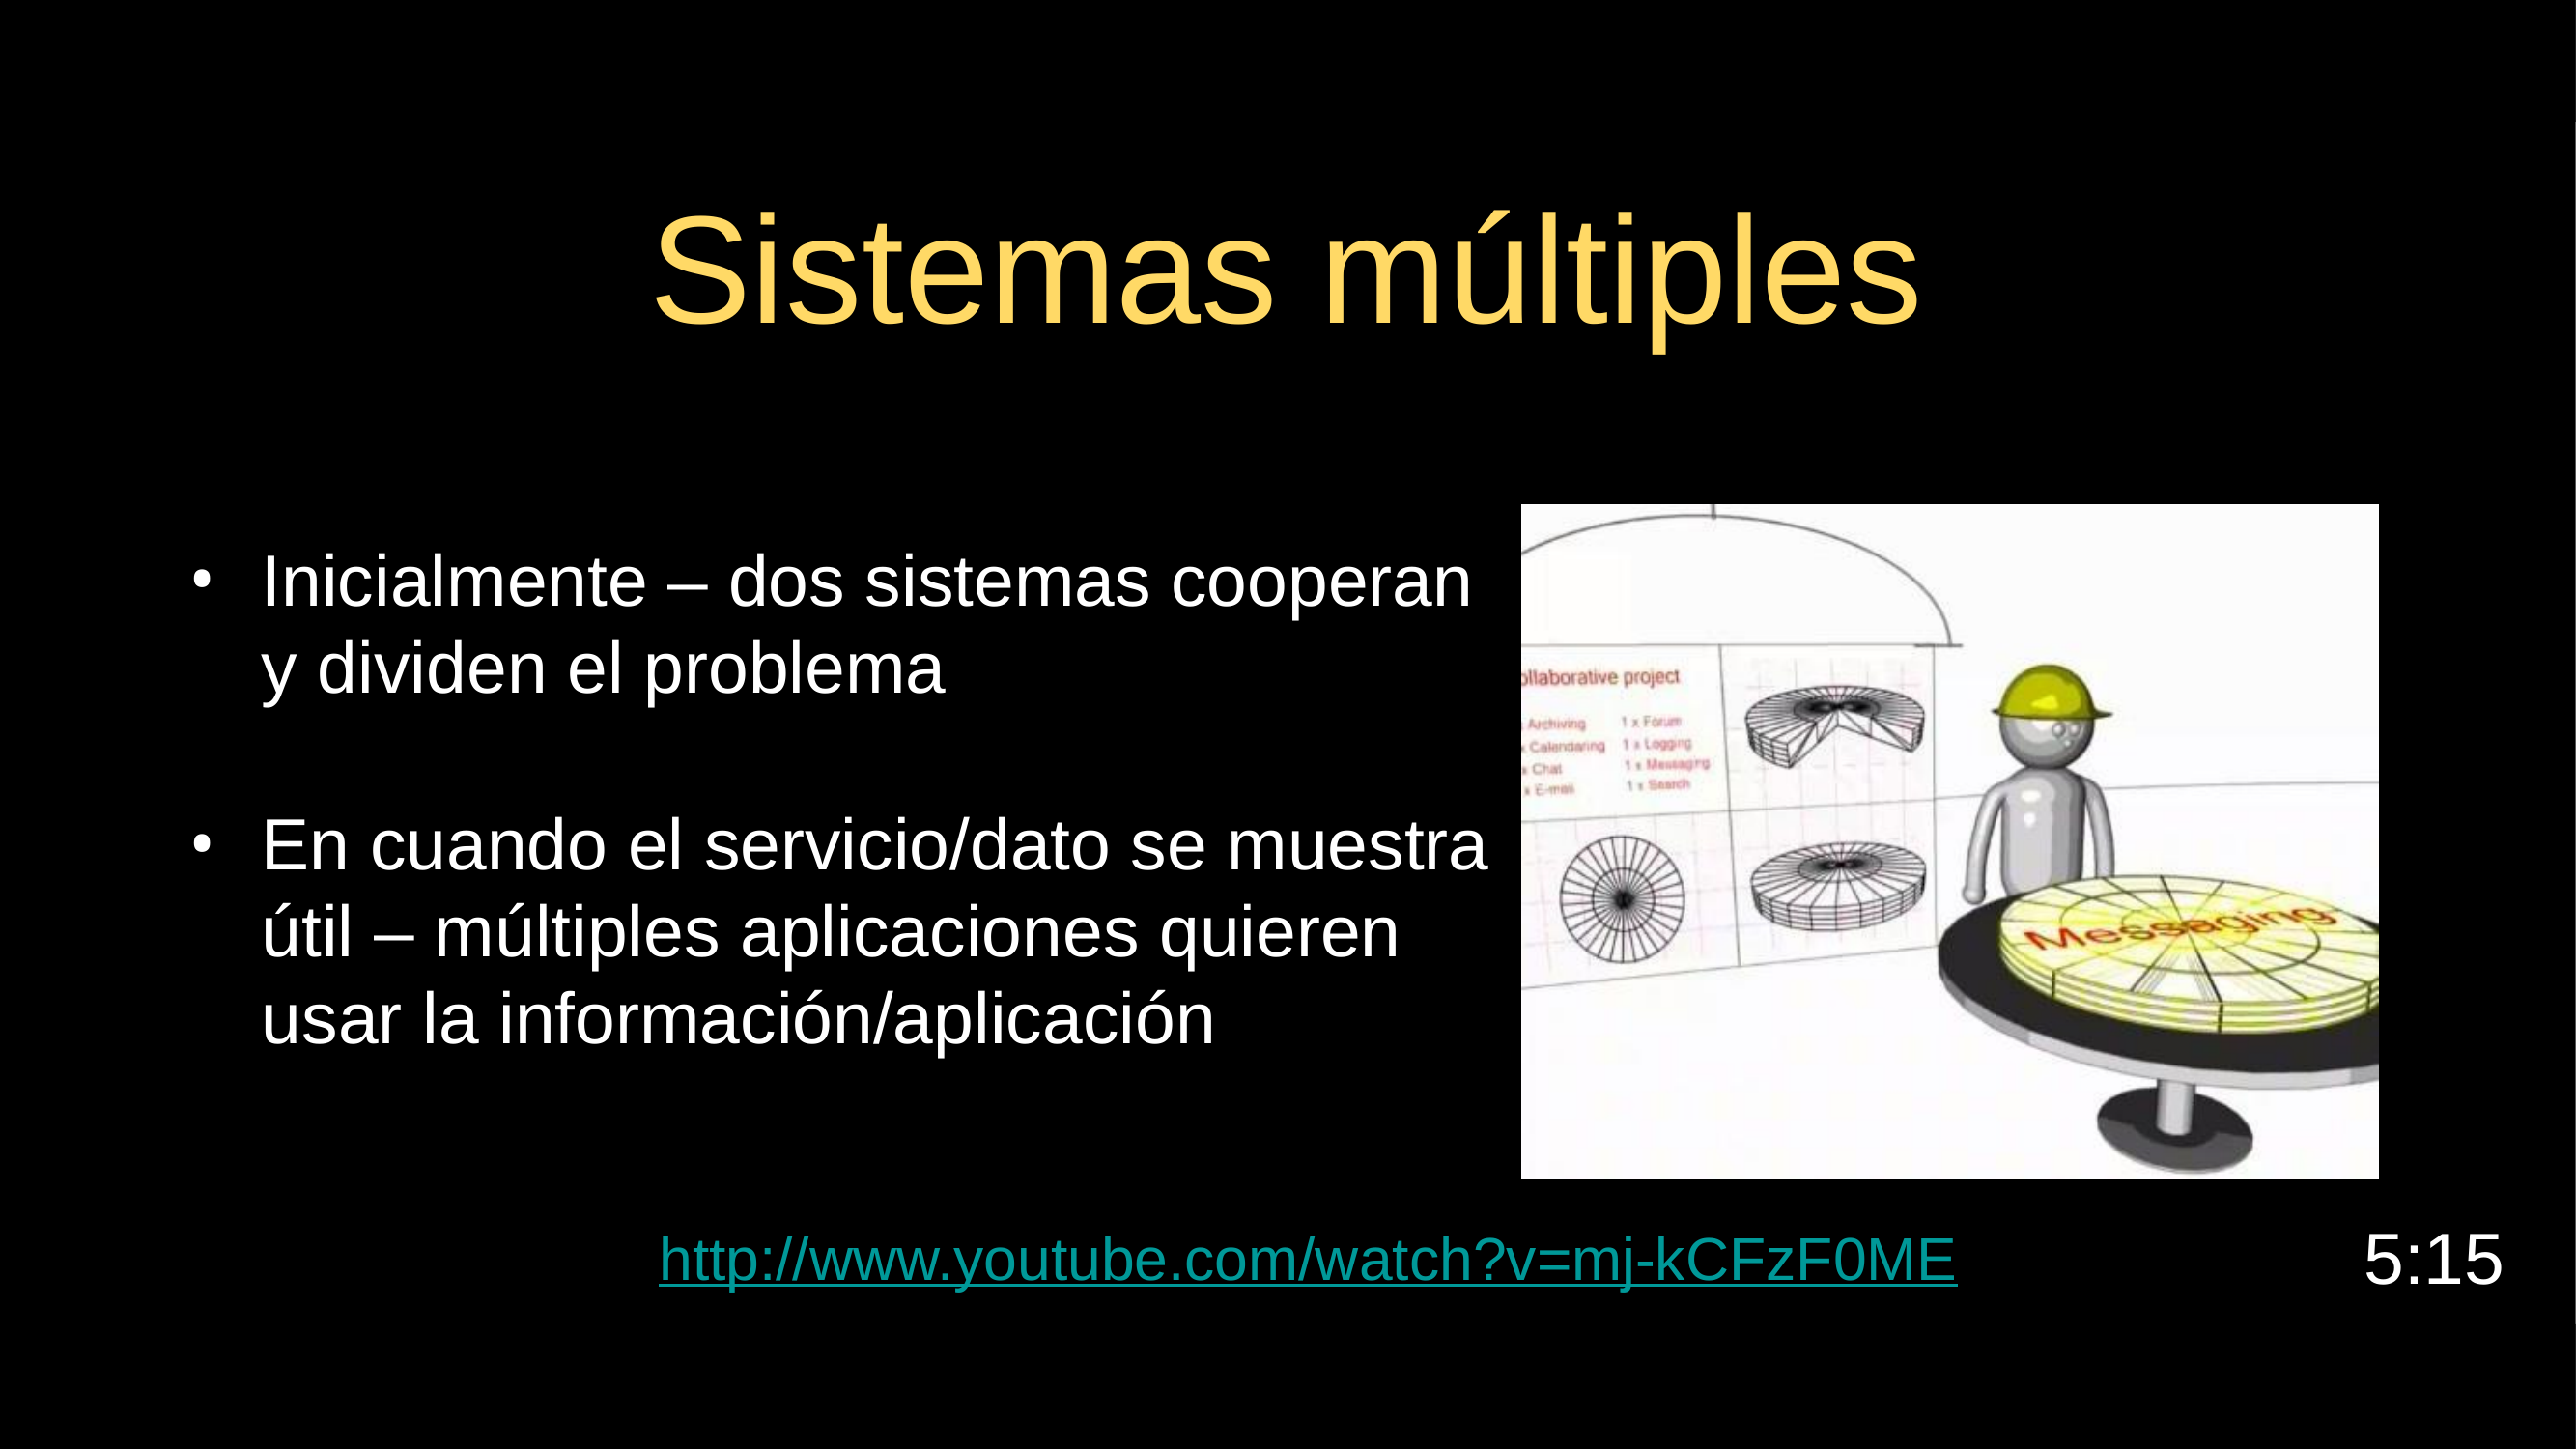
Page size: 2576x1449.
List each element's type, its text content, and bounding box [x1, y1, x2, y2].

title Sistemas múltiples [183, 121, 2391, 403]
text_box http://www.youtube.com/watch?v=mj-kCFzF0ME [502, 1207, 2115, 1306]
text_box 5:15 [2363, 1206, 2505, 1305]
list Inicialmente – dos sistemas cooperan y dividen el problema En cuando el servicio/dato se muestra útil – múltiples aplicaciones quieren usar la información/aplicación [183, 412, 1521, 1179]
picture [1521, 504, 2379, 1179]
